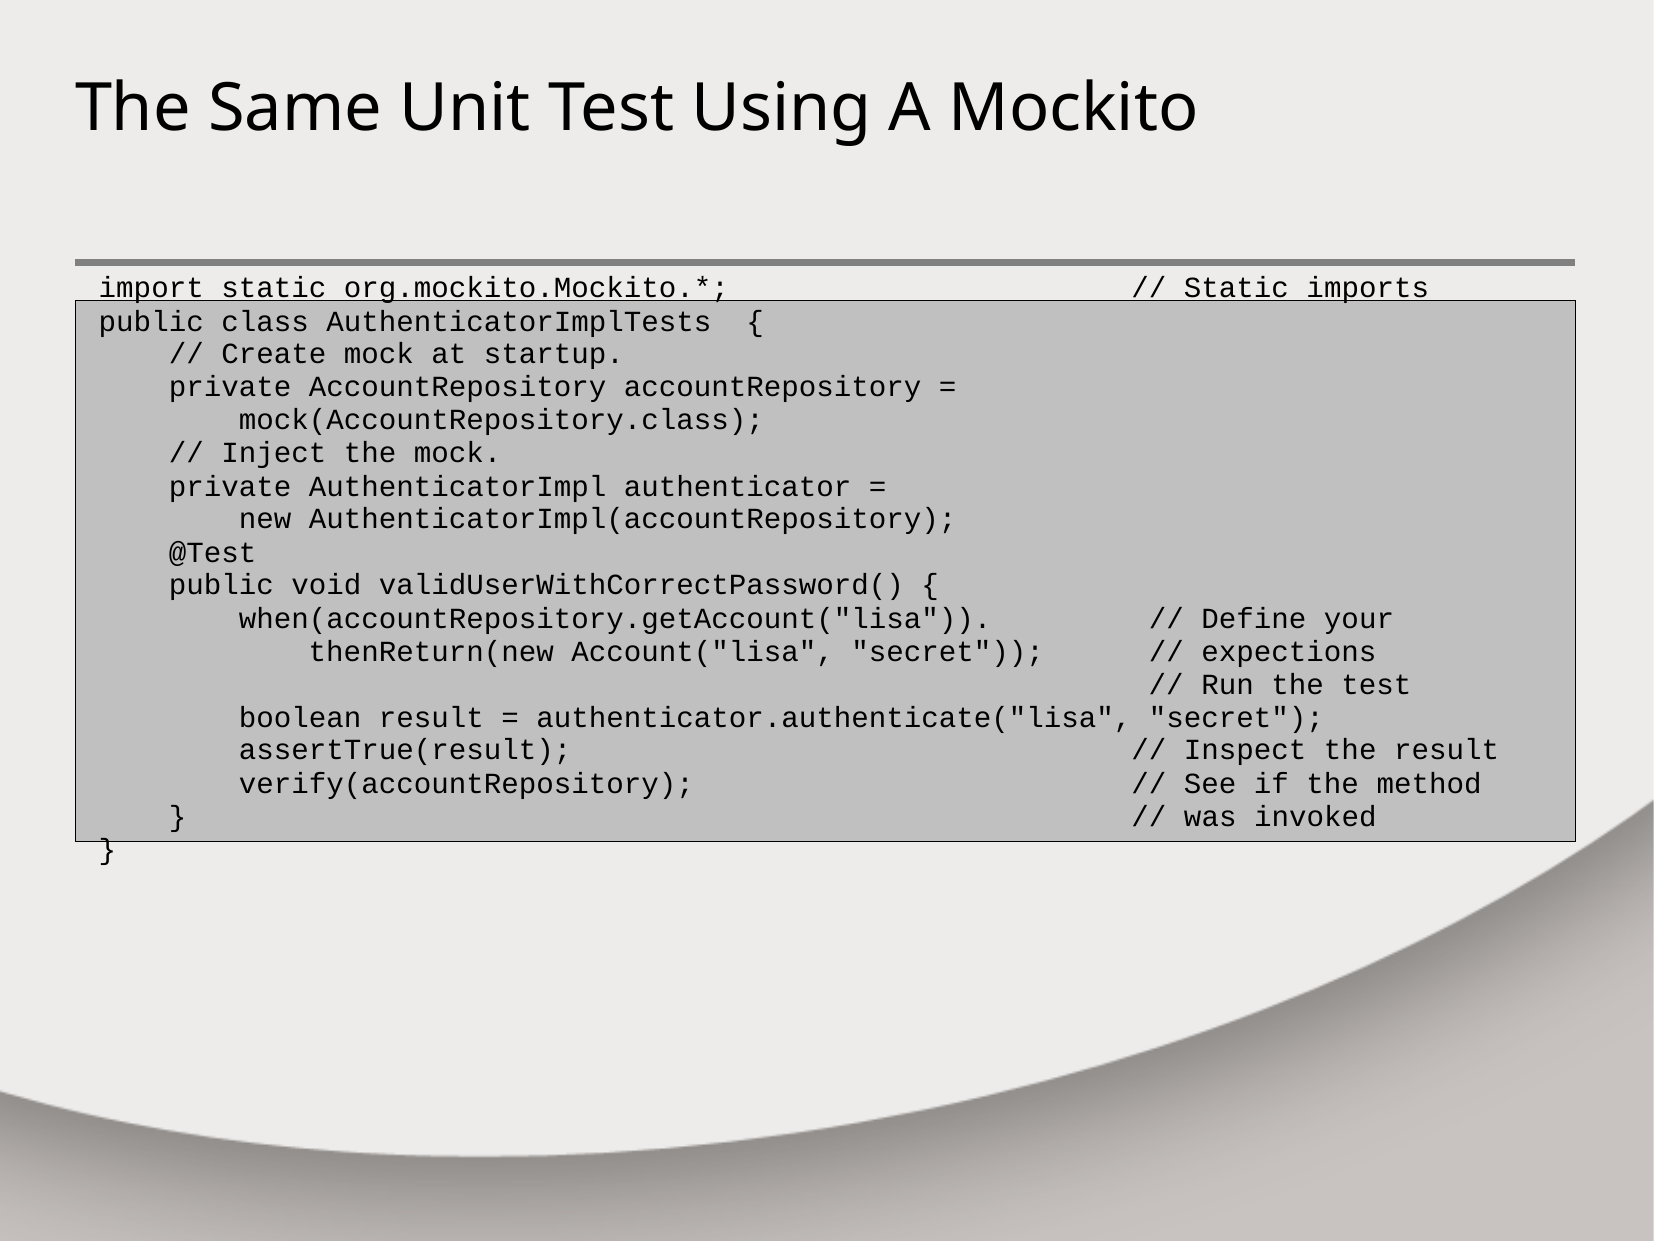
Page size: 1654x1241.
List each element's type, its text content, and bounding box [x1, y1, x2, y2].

picture [0, 0, 1654, 1241]
title The Same Unit Test Using A Mockito [75, 75, 1576, 226]
text_box import static org.mockito.Mockito.*; // Static imports public class AuthenticatorImplTests { // Create mock at startup. private AccountRepository accountRepository = mock(AccountRepository.class); // Inject the mock. private AuthenticatorImpl authenticator = new AuthenticatorImpl(accountRepository); @Test public void validUserWithCorrectPassword() { when(accountRepository.getAccount("lisa")). // Define your thenReturn(new Account("lisa", "secret")); // expections // Run the test boolean result = authenticator.authenticate("lisa", "secret"); assertTrue(result); // Inspect the result verify(accountRepository); // See if the method } // was invoked } [75, 300, 1576, 842]
